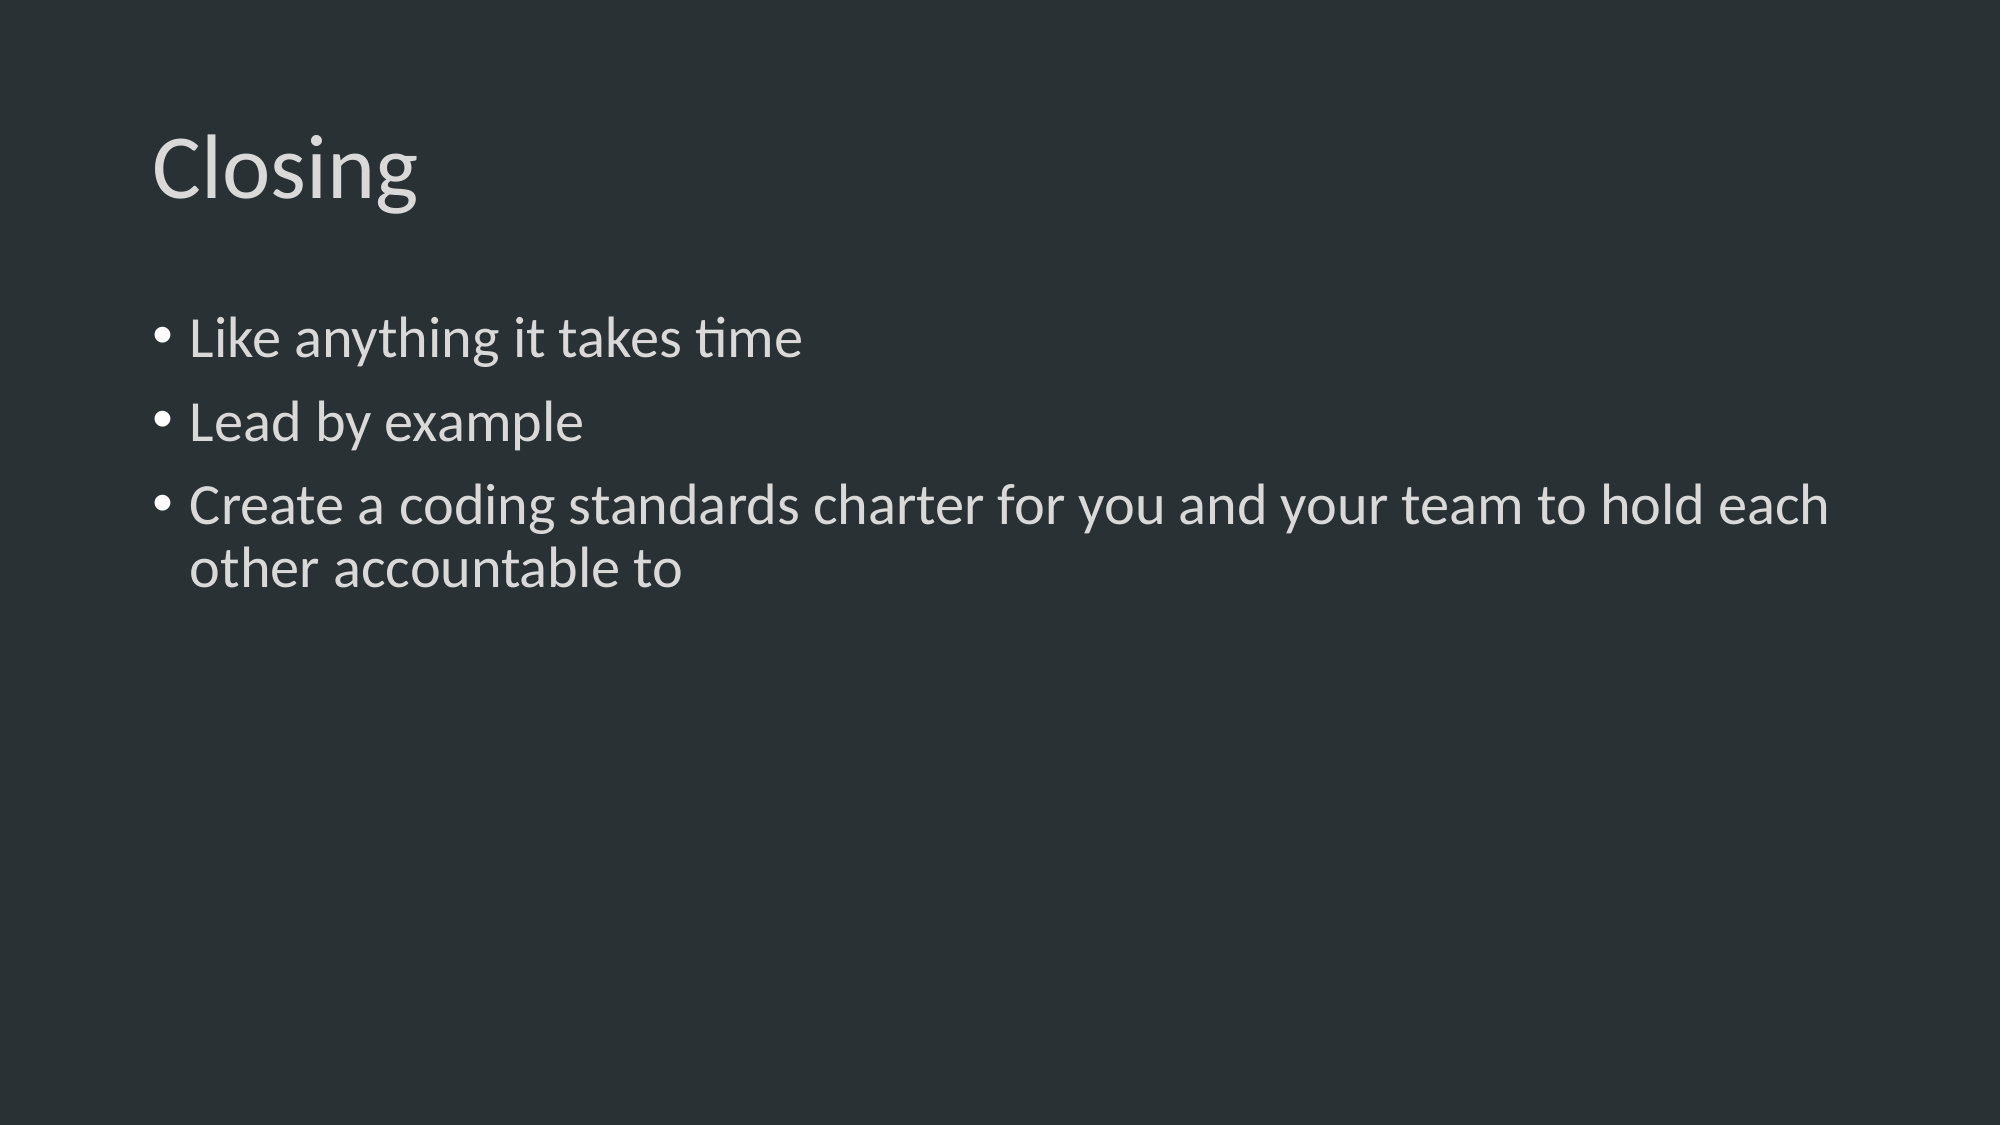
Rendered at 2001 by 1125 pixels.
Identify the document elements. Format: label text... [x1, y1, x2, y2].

text_box Like anything it takes time Lead by example Create a coding standards charter for you and your team to hold each other accountable to [137, 299, 1863, 1014]
text_box Closing [137, 59, 1863, 278]
